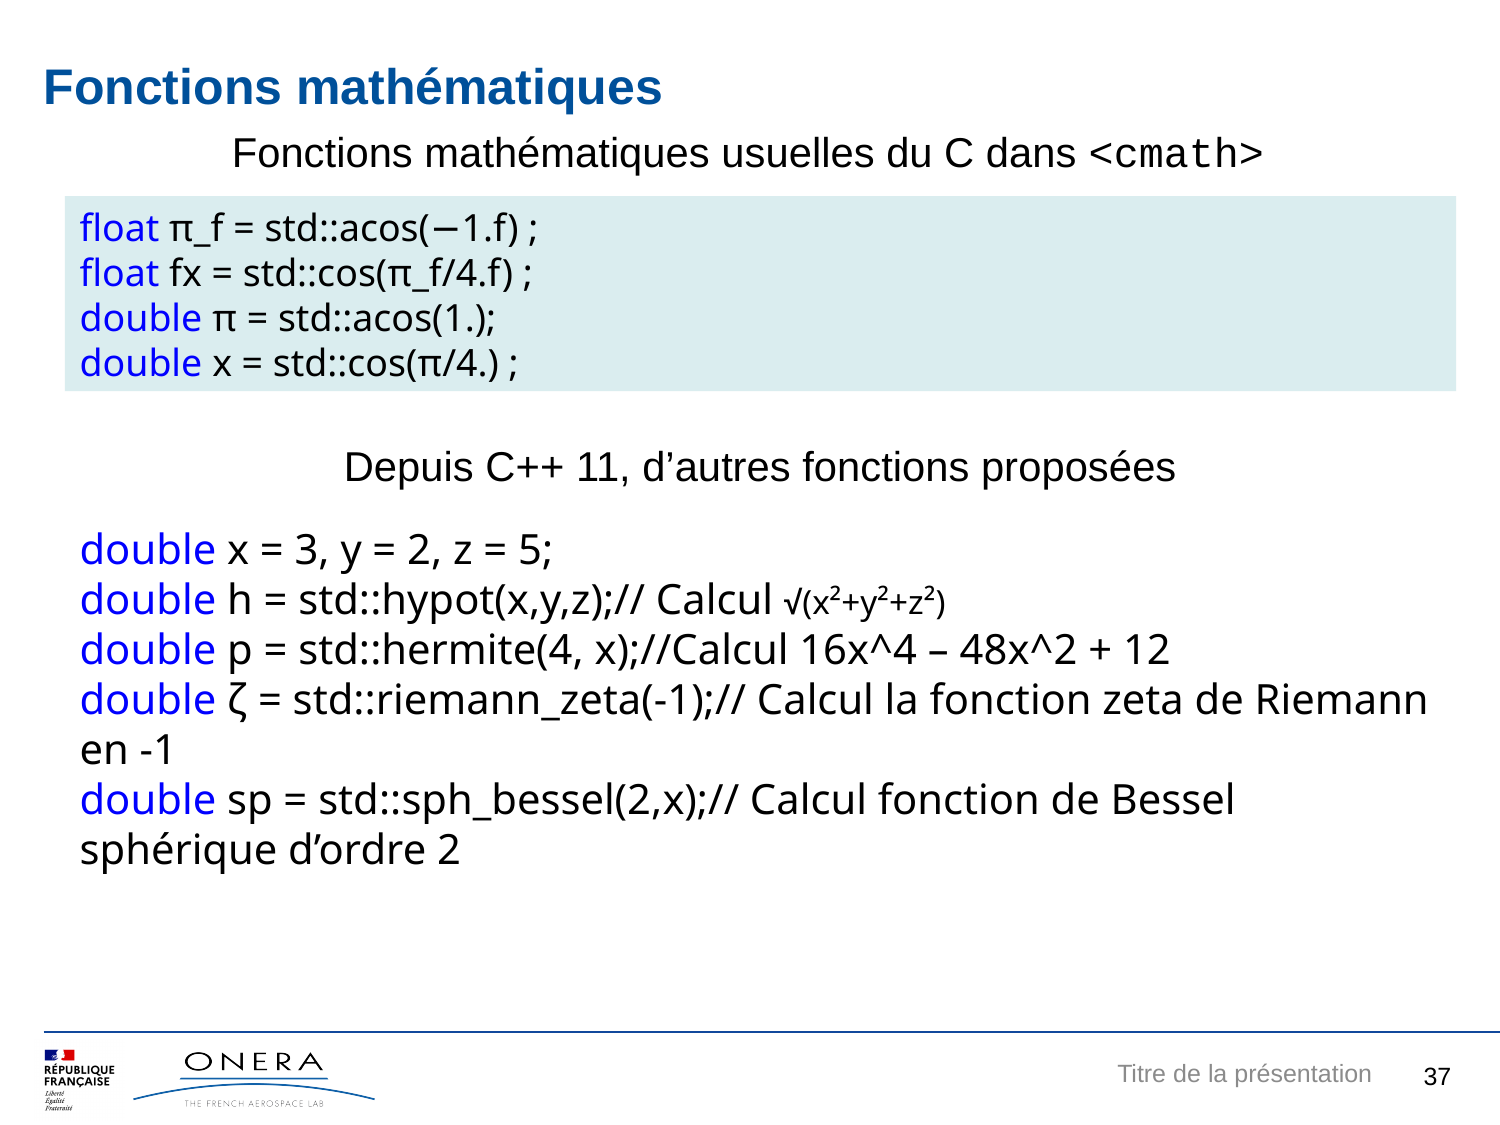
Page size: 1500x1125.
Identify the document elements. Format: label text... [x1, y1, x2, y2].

text_box Fonctions mathématiques [43, 0, 1486, 169]
picture [34, 1039, 125, 1121]
text_box float π_f = std::acos(−1.f) ; float fx = std::cos(π_f/4.f) ; double π = std::acos(1.); double x = std::cos(π/4.) ; [64, 196, 1457, 392]
text_box <numéro> [1374, 1025, 1500, 1125]
text_box double x = 3, y = 2, z = 5; double h = std::hypot(x,y,z);// Calcul √(x²+y²+z²) double p = std::hermite(4, x);//Calcul 16x^4 – 48x^2 + 12 double ζ = std::riemann_zeta(-1);// Calcul la fonction zeta de Riemann en -1 double sp = std::sph_bessel(2,x);// Calcul fonction de Bessel sphérique d’ordre 2 [64, 515, 1457, 931]
text_box Fonctions mathématiques usuelles du C dans <cmath> [39, 125, 1457, 185]
text_box Titre de la présentation [466, 1042, 1388, 1103]
picture [133, 1052, 375, 1107]
text_box Depuis C++ 11, d’autres fonctions proposées [64, 432, 1457, 498]
